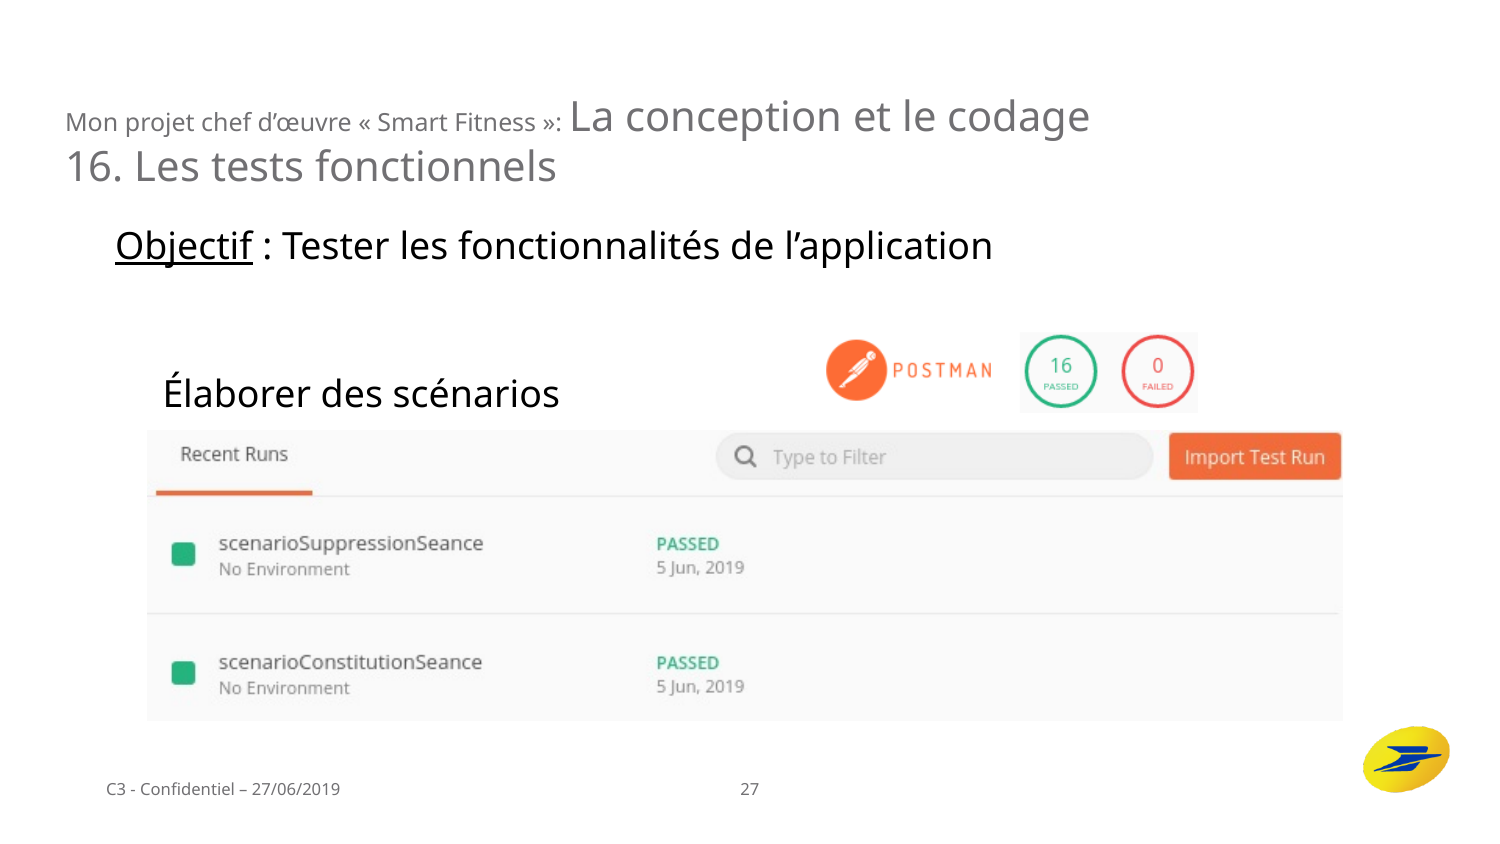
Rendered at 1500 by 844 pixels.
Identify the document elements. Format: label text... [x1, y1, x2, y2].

text_box Élaborer des scénarios [148, 340, 749, 422]
picture [1346, 702, 1465, 821]
title Mon projet chef d’œuvre « Smart Fitness »: La conception et le codage 16. Les tests fonctionnels [64, 89, 1436, 169]
picture [147, 430, 1343, 721]
text_box Objectif : Tester les fonctionnalités de l’application [100, 192, 1205, 274]
picture [819, 330, 1198, 413]
